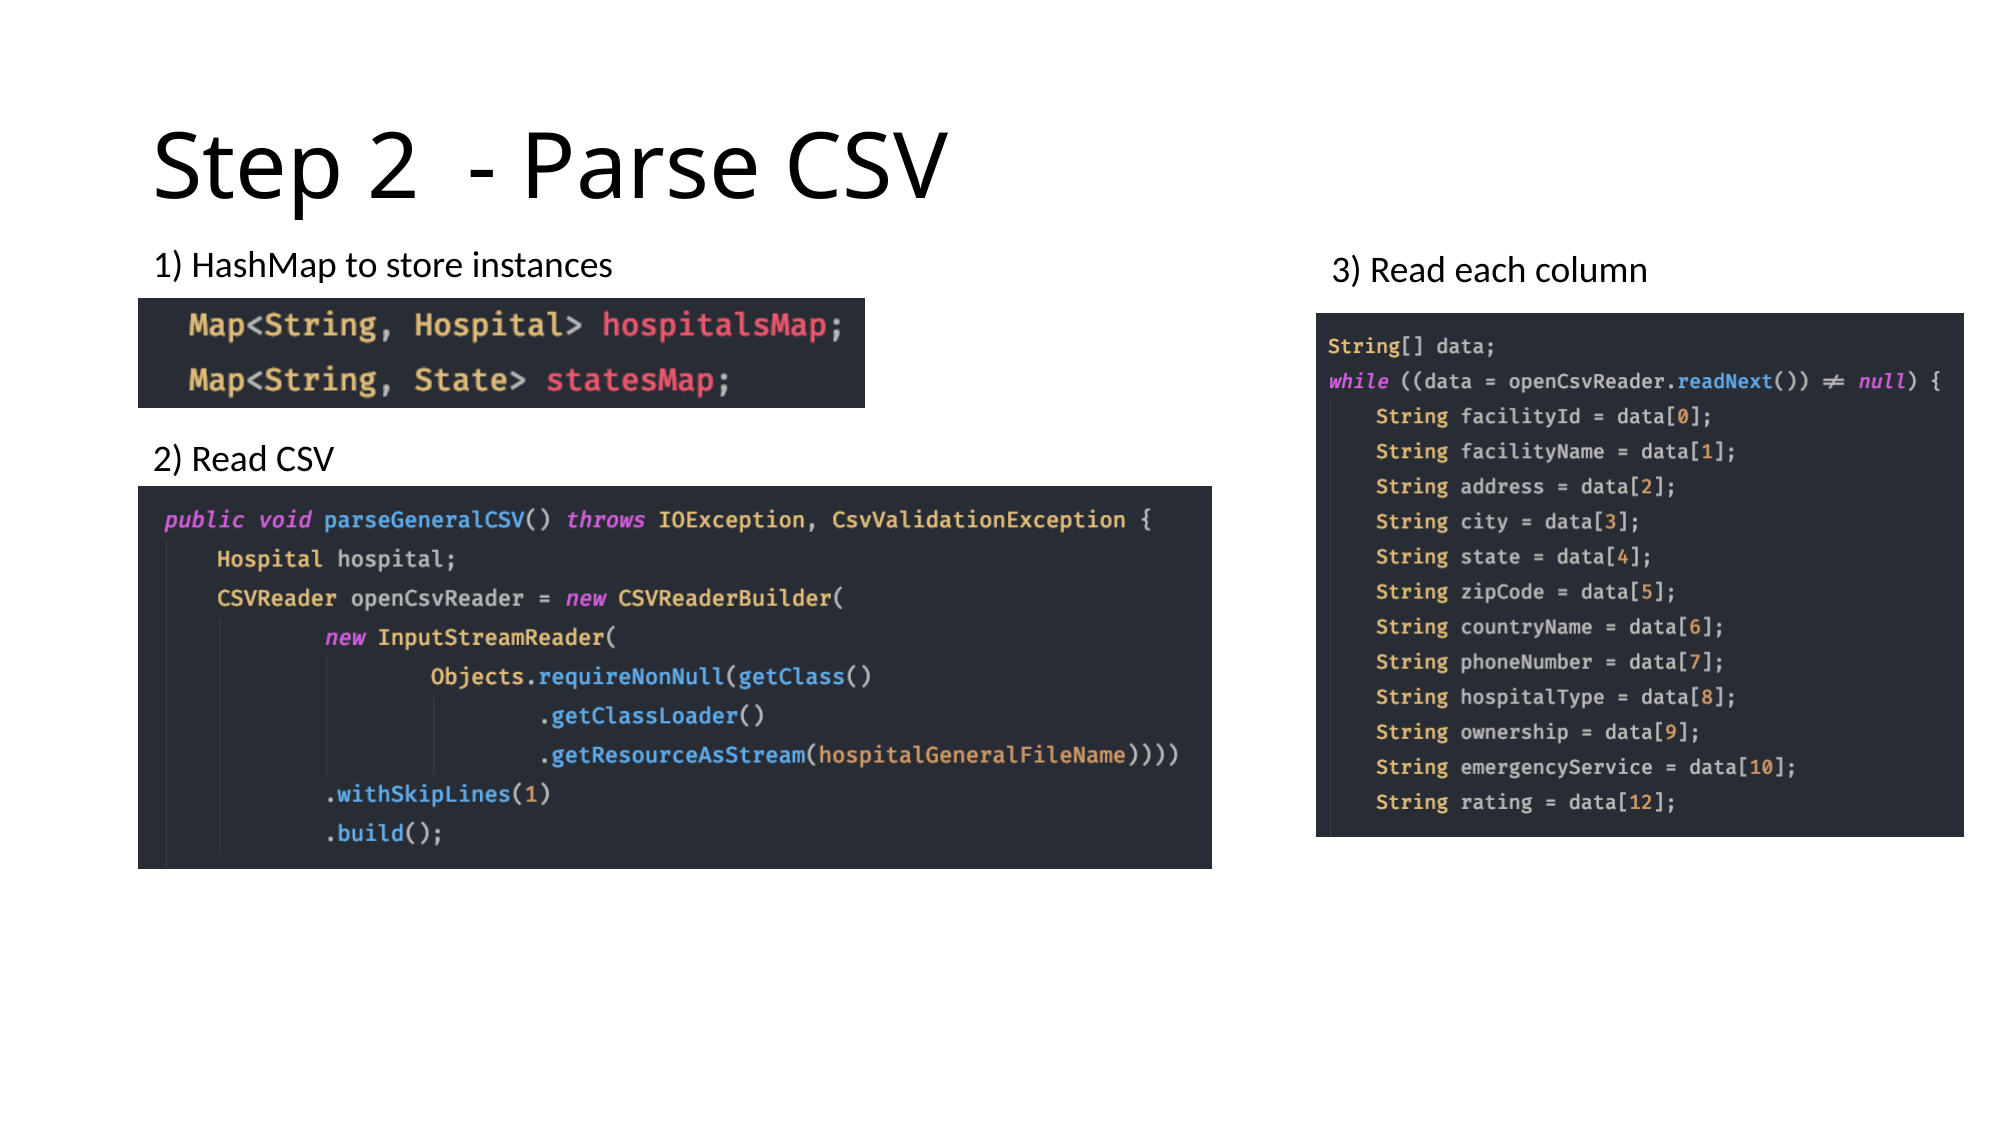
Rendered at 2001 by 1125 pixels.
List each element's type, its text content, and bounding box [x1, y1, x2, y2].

picture [138, 298, 865, 408]
picture [1316, 313, 1964, 837]
text_box 3) Read each column [1316, 237, 1839, 299]
text_box 2) Read CSV [138, 426, 660, 488]
picture [138, 486, 1212, 869]
title Step 2 - Parse CSV [137, 59, 1863, 278]
text_box 1) HashMap to store instances [138, 232, 660, 294]
